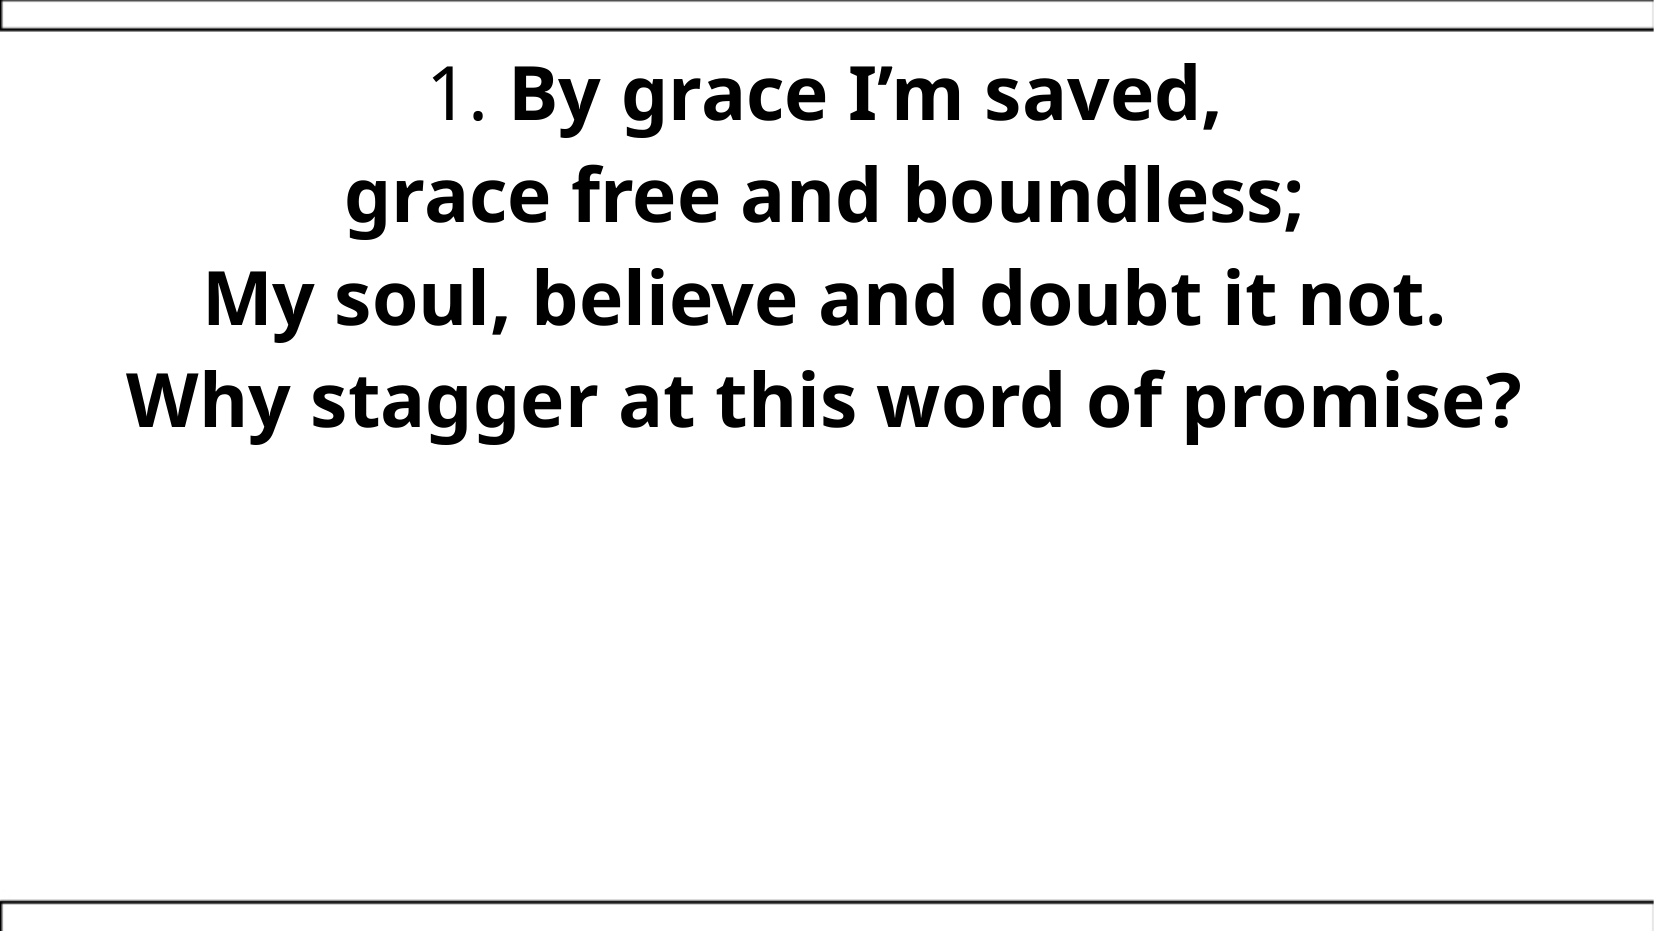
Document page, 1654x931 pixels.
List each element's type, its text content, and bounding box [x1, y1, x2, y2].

text_box 1. By grace I’m saved, grace free and boundless; My soul, believe and doubt it not. Why stagger at this word of promise? [90, 32, 1561, 501]
picture [0, 0, 1654, 931]
